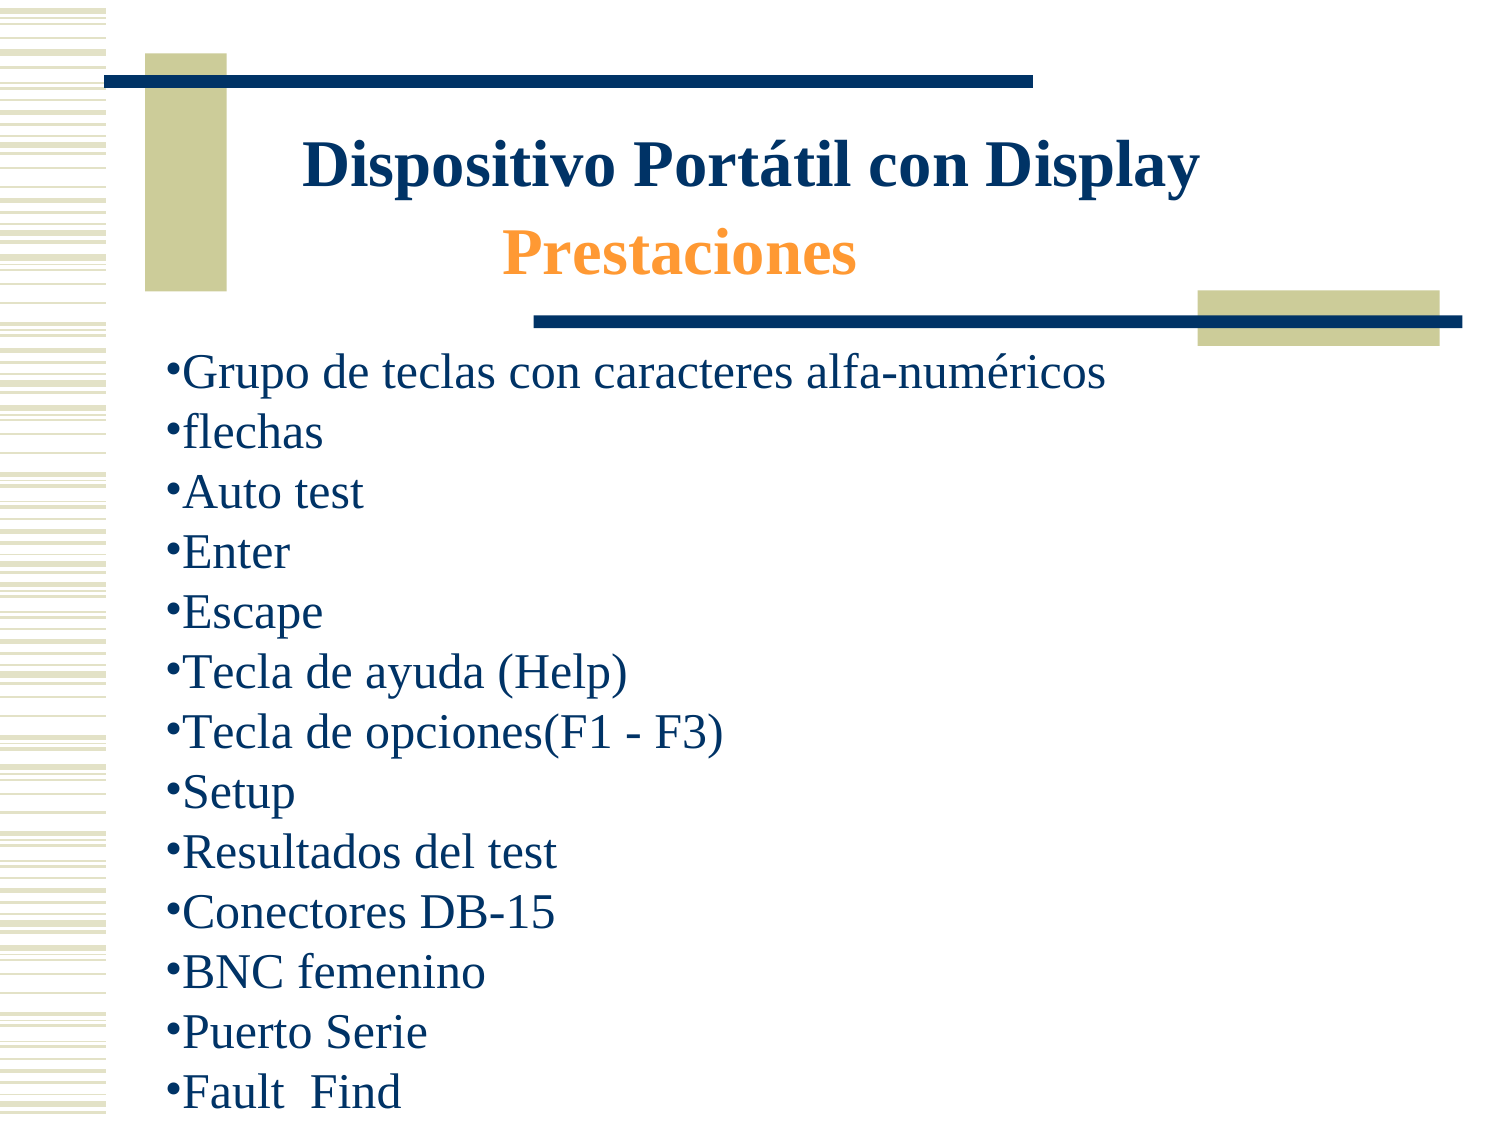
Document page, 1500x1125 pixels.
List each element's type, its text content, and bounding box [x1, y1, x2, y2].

text_box Prestaciones [487, 199, 874, 296]
text_box Grupo de teclas con caracteres alfa-numéricos flechas Auto test Enter Escape Tecla de ayuda (Help) Tecla de opciones(F1 - F3) Setup Resultados del test Conectores DB-15 BNC femenino Puerto Serie Fault Find [150, 331, 1413, 1125]
text_box Dispositivo Portátil con Display [287, 112, 1328, 208]
